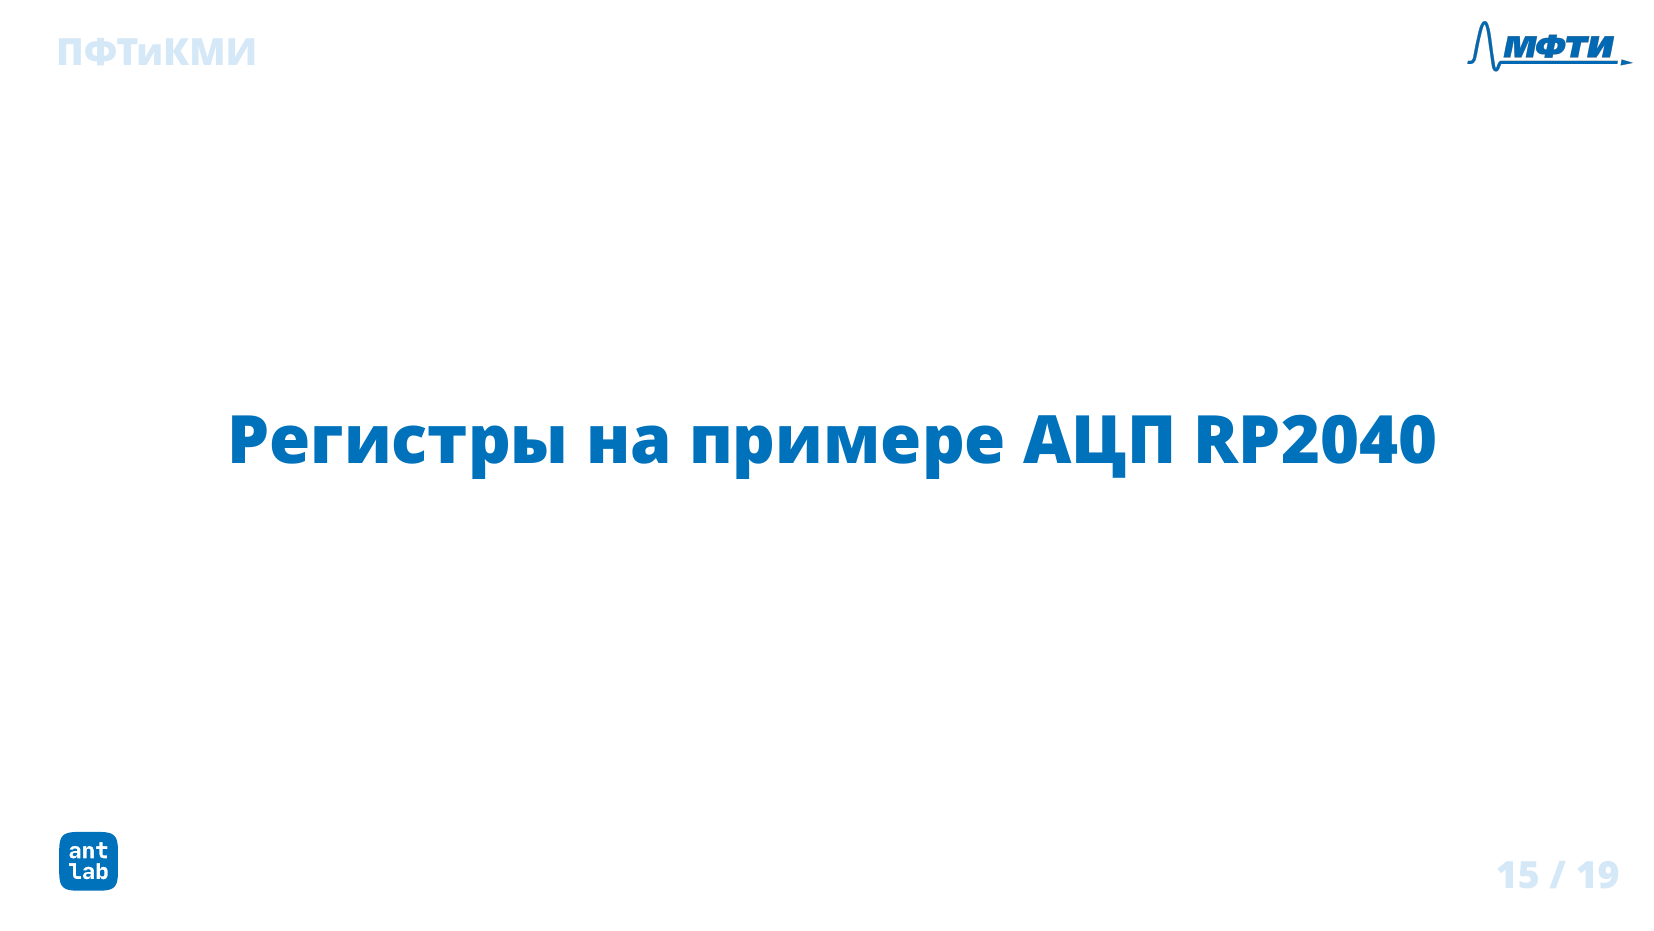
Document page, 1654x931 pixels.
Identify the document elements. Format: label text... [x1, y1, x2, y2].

picture [1446, 0, 1654, 93]
title Регистры на примере АЦП RP2040 [88, 342, 1577, 532]
